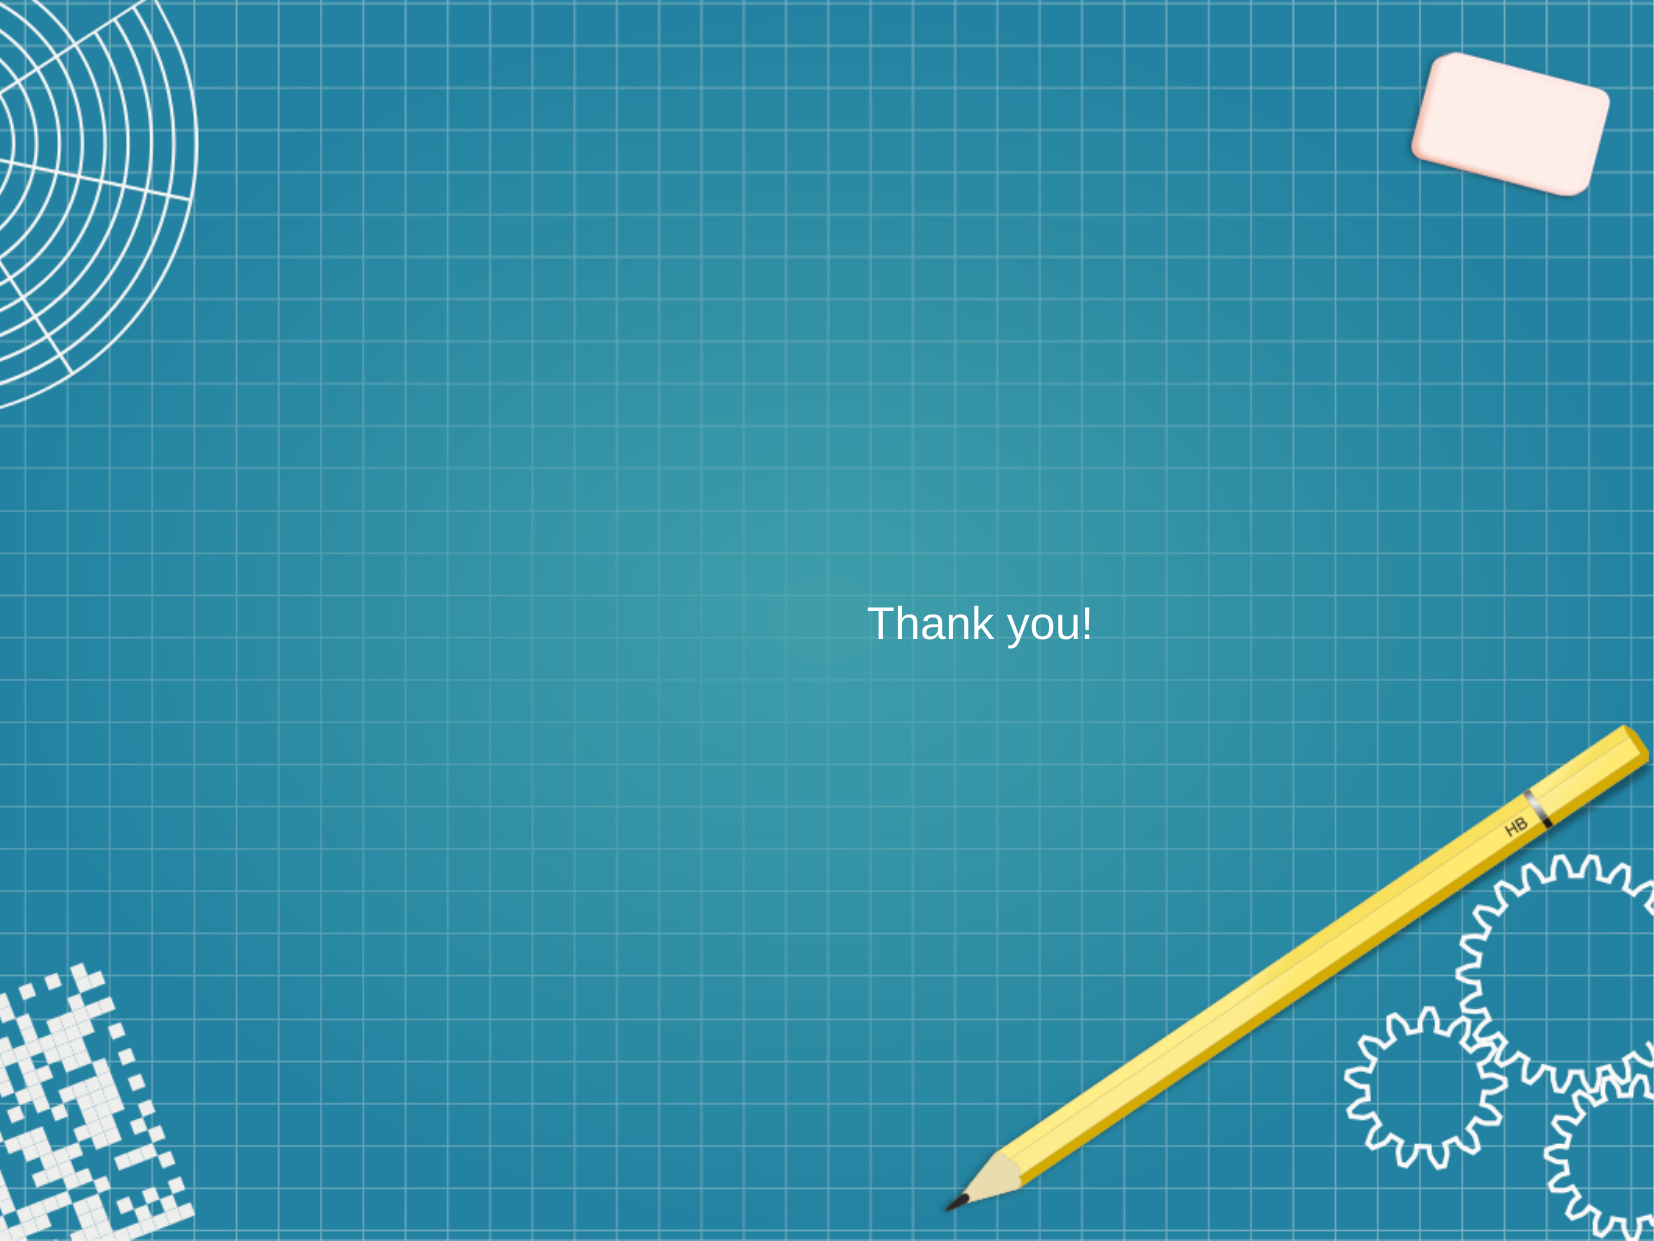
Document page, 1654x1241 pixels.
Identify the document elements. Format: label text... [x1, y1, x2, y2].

title Thank you! [389, 519, 1571, 727]
picture [0, 0, 1654, 1241]
